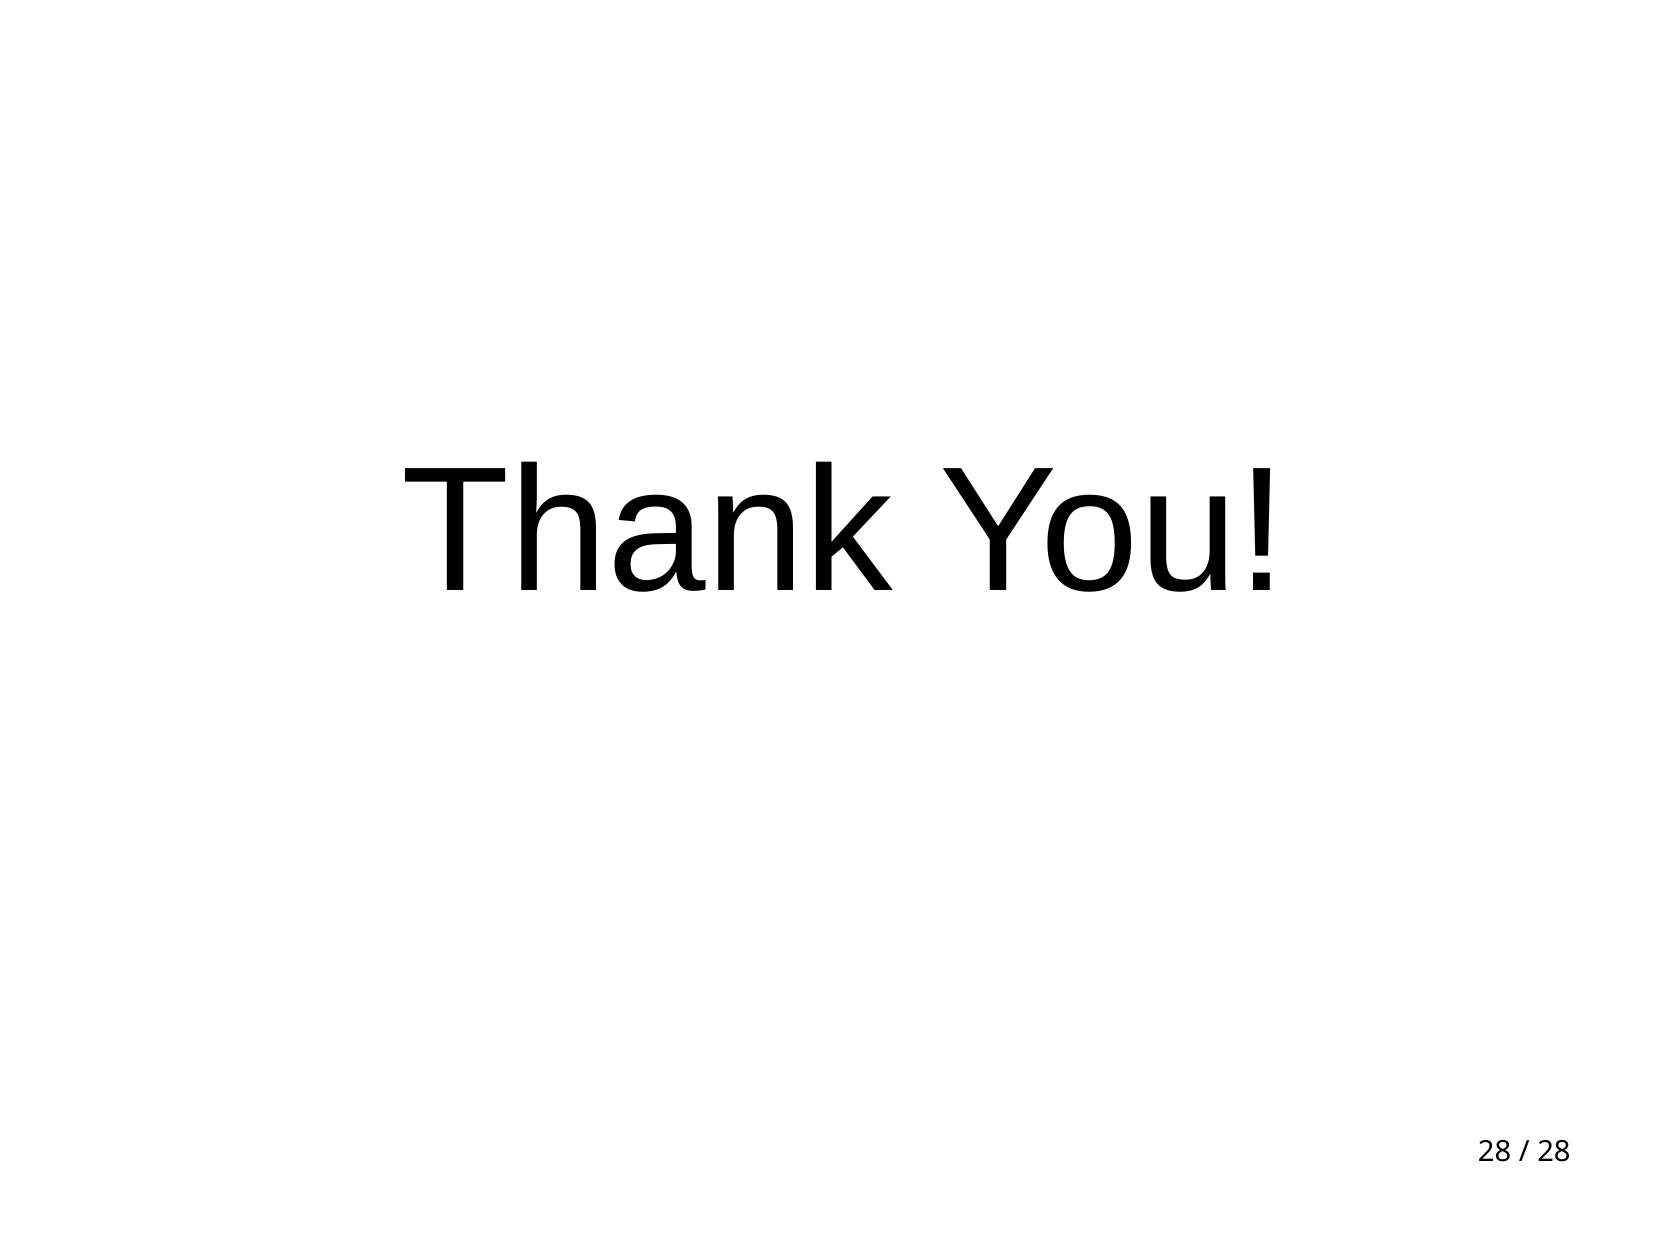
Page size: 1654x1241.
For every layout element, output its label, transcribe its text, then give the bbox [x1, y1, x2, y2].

subtitle Thank You! [118, 49, 1571, 1010]
